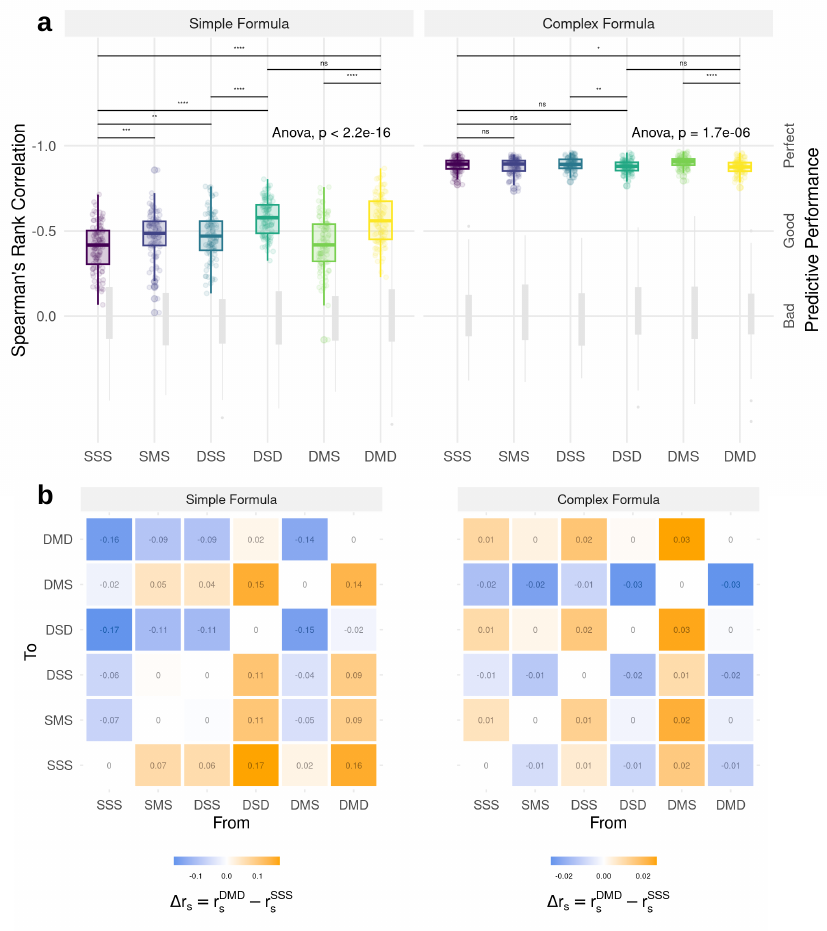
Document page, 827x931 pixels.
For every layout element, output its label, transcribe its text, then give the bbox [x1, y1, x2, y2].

text_box a [22, 0, 73, 57]
picture [0, 0, 827, 931]
text_box b [22, 472, 75, 530]
